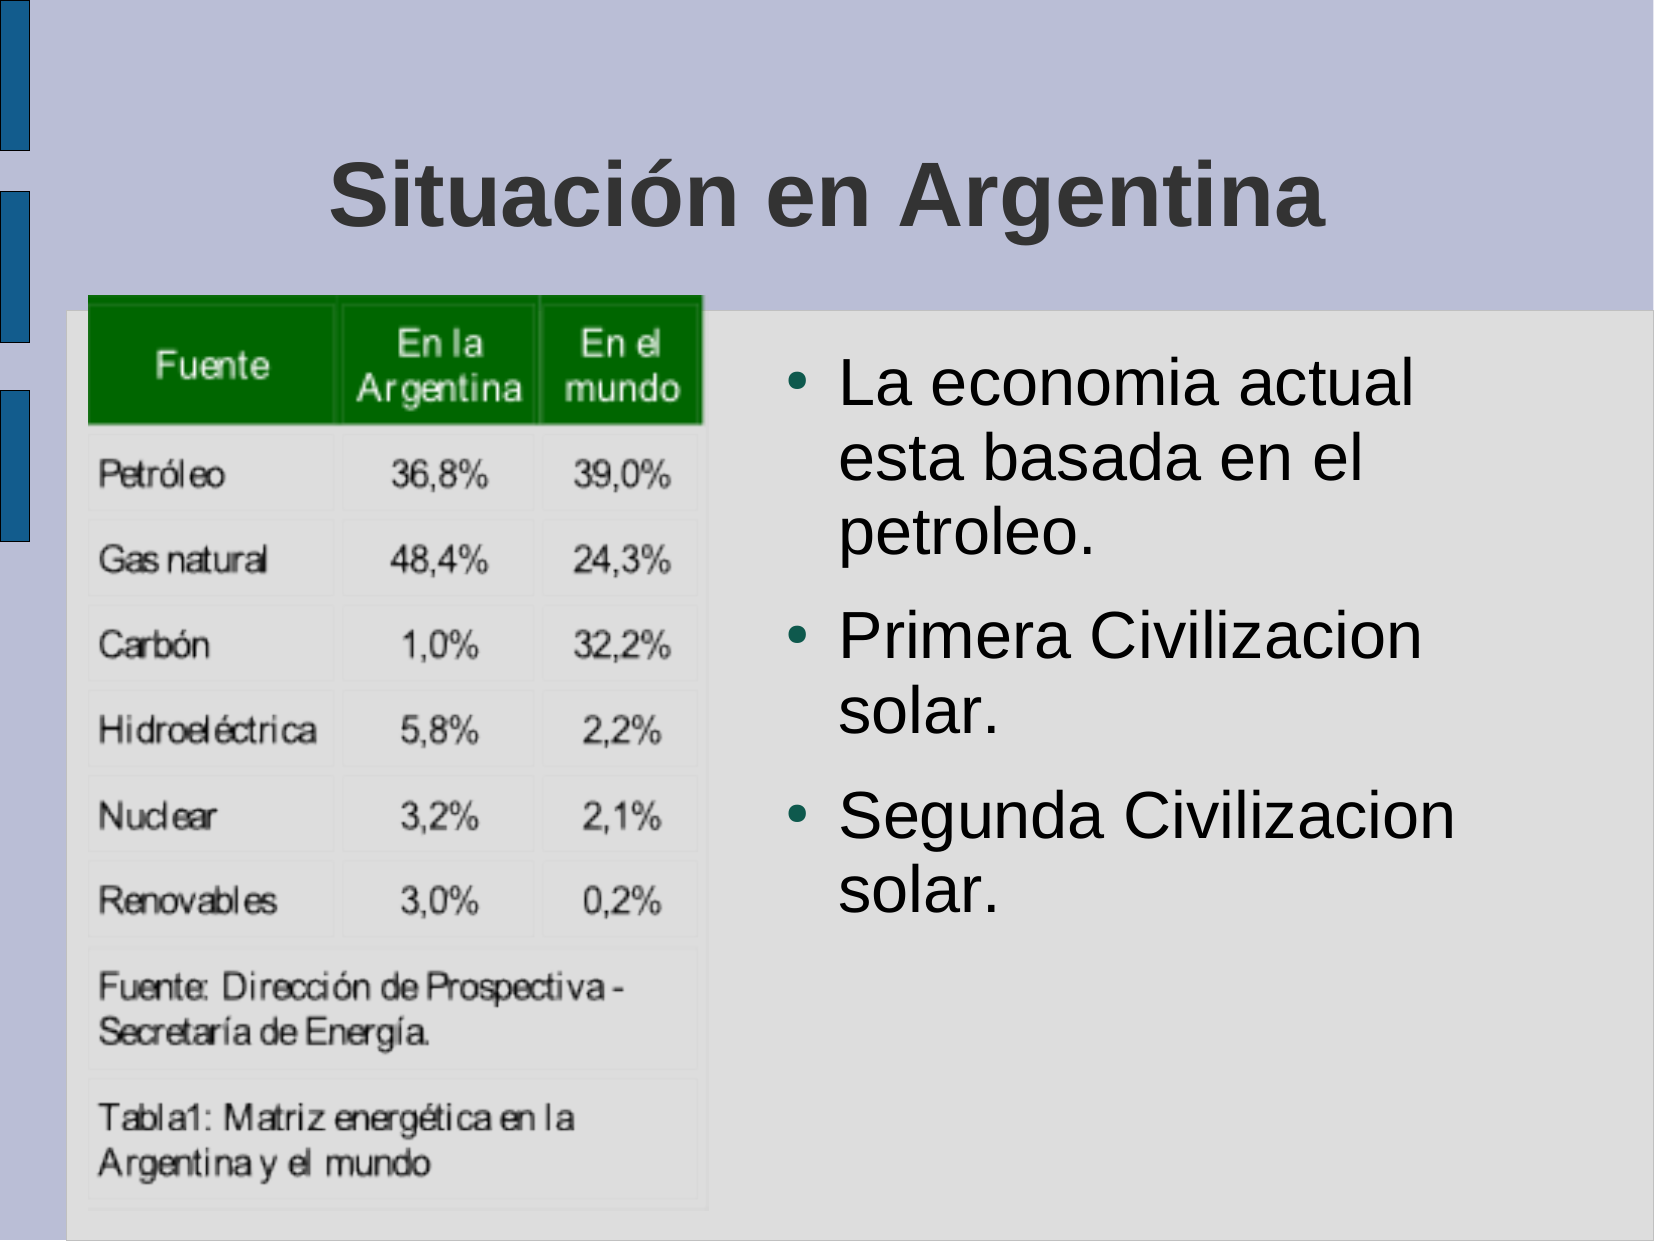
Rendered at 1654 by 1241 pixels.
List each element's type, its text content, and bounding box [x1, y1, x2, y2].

title Situación en Argentina [121, 91, 1534, 299]
list La economia actual esta basada en el petroleo. Primera Civilizacion solar. Segunda Civilizacion solar. [767, 344, 1535, 1149]
picture [88, 295, 709, 1211]
